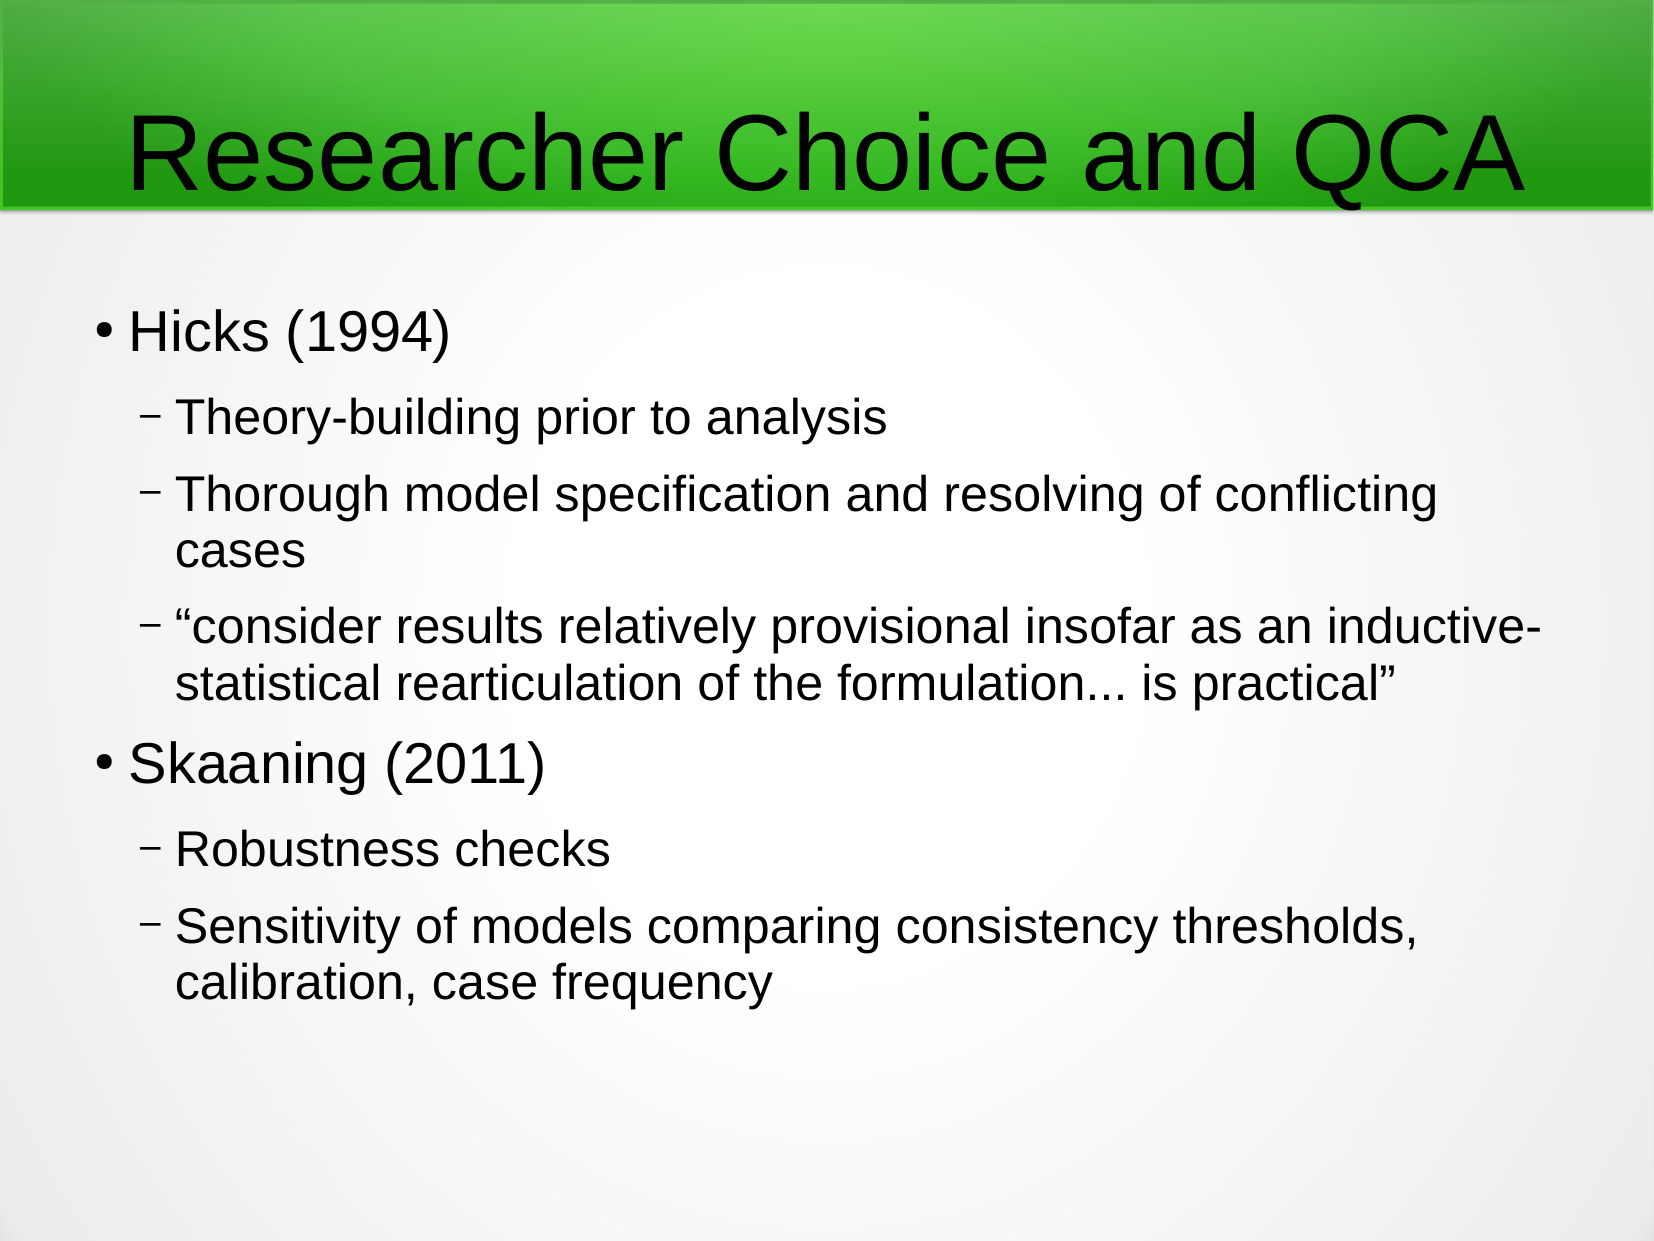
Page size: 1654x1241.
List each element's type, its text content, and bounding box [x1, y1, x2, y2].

list Hicks (1994) Theory-building prior to analysis Thorough model specification and resolving of conflicting cases “consider results relatively provisional insofar as an inductive-statistical rearticulation of the formulation... is practical” Skaaning (2011) Robustness checks Sensitivity of models comparing consistency thresholds, calibration, case frequency [82, 299, 1571, 1019]
title Researcher Choice and QCA [82, 49, 1571, 257]
